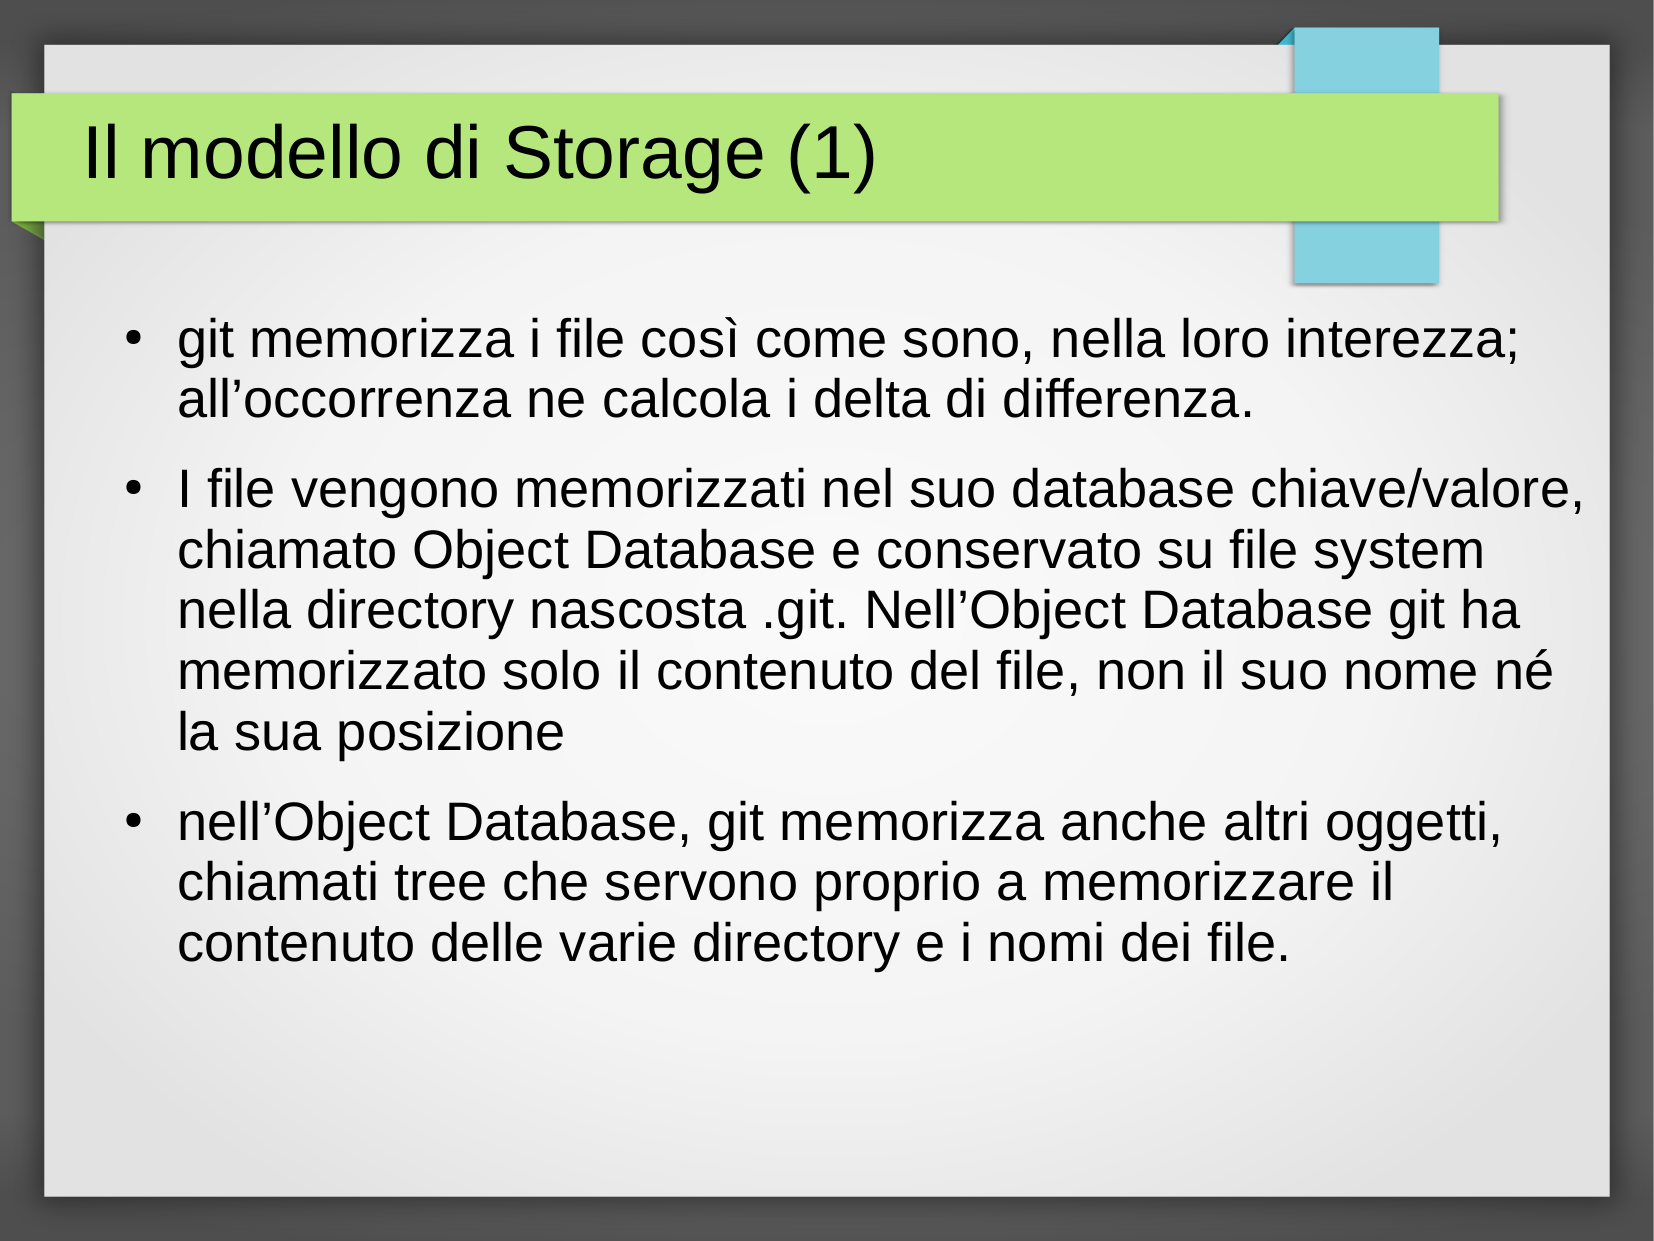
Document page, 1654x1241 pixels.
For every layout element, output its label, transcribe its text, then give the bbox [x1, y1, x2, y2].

title Il modello di Storage (1) [82, 49, 1571, 257]
picture [0, 0, 1654, 1241]
list git memorizza i file così come sono, nella loro interezza; all’occorrenza ne calcola i delta di differenza. I file vengono memorizzati nel suo database chiave/valore, chiamato Object Database e conservato su file system nella directory nascosta .git. Nell’Object Database git ha memorizzato solo il contenuto del file, non il suo nome né la sua posizione nell’Object Database, git memorizza anche altri oggetti, chiamati tree che servono proprio a memorizzare il contenuto delle varie directory e i nomi dei file. [106, 308, 1595, 1028]
